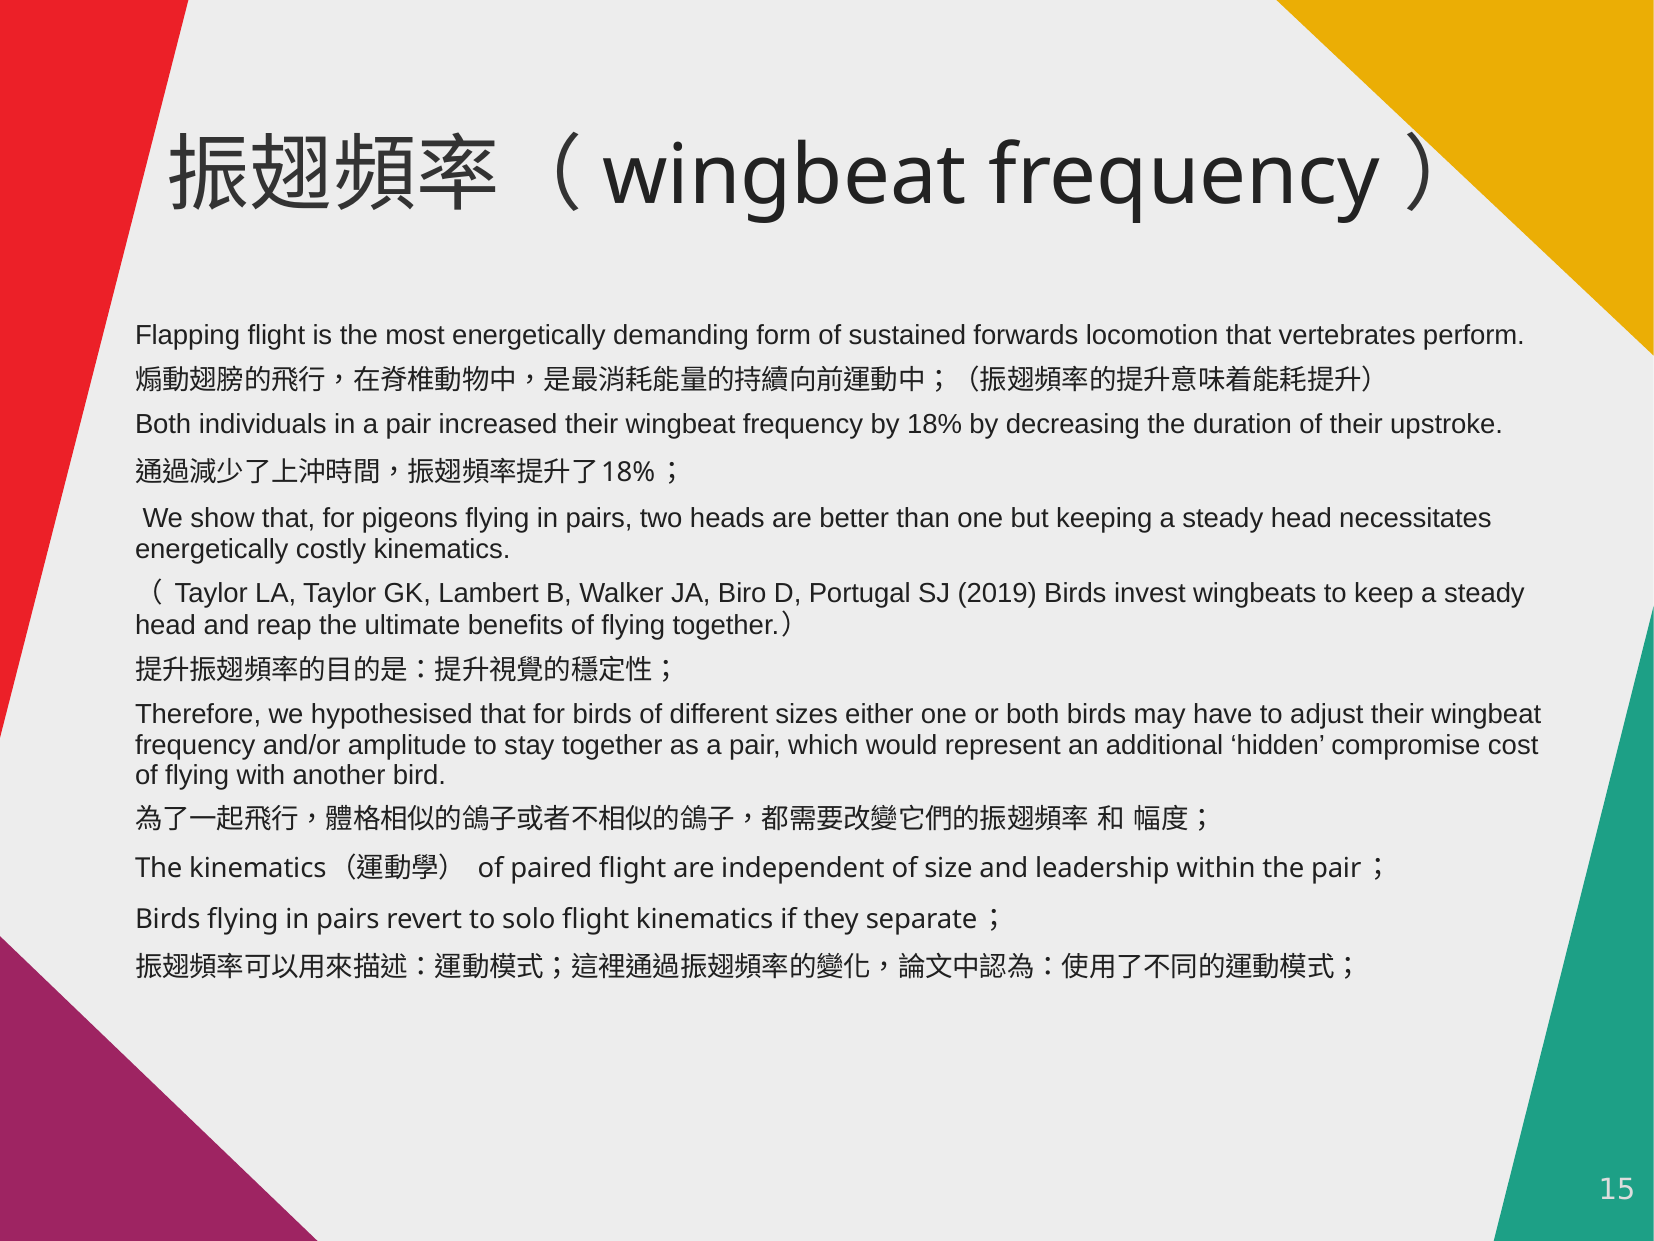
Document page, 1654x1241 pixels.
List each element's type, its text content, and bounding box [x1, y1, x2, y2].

list Flapping flight is the most energetically demanding form of sustained forwards locomotion that vertebrates perform. 煽動翅膀的飛行，在脊椎動物中，是最消耗能量的持續向前運動中；（振翅頻率的提升意味着能耗提升） Both individuals in a pair increased their wingbeat frequency by 18% by decreasing the duration of their upstroke. 通過減少了上沖時間，振翅頻率提升了18%； We show that, for pigeons flying in pairs, two heads are better than one but keeping a steady head necessitates energetically costly kinematics. （ Taylor LA, Taylor GK, Lambert B, Walker JA, Biro D, Portugal SJ (2019) Birds invest wingbeats to keep a steady head and reap the ultimate benefits of flying together.） 提升振翅頻率的目的是：提升視覺的穩定性； Therefore, we hypothesised that for birds of different sizes either one or both birds may have to adjust their wingbeat frequency and/or amplitude to stay together as a pair, which would represent an additional ‘hidden’ compromise cost of flying with another bird. 為了一起飛行，體格相似的鴿子或者不相似的鴿子，都需要改變它們的振翅頻率 和 幅度； The kinematics（運動學） of paired flight are independent of size and leadership within the pair； Birds flying in pairs revert to solo flight kinematics if they separate； 振翅頻率可以用來描述：運動模式；這裡通過振翅頻率的變化，論文中認為：使用了不同的運動模式； [135, 304, 1559, 1036]
title 振翅頻率（wingbeat frequency） [114, 73, 1539, 271]
